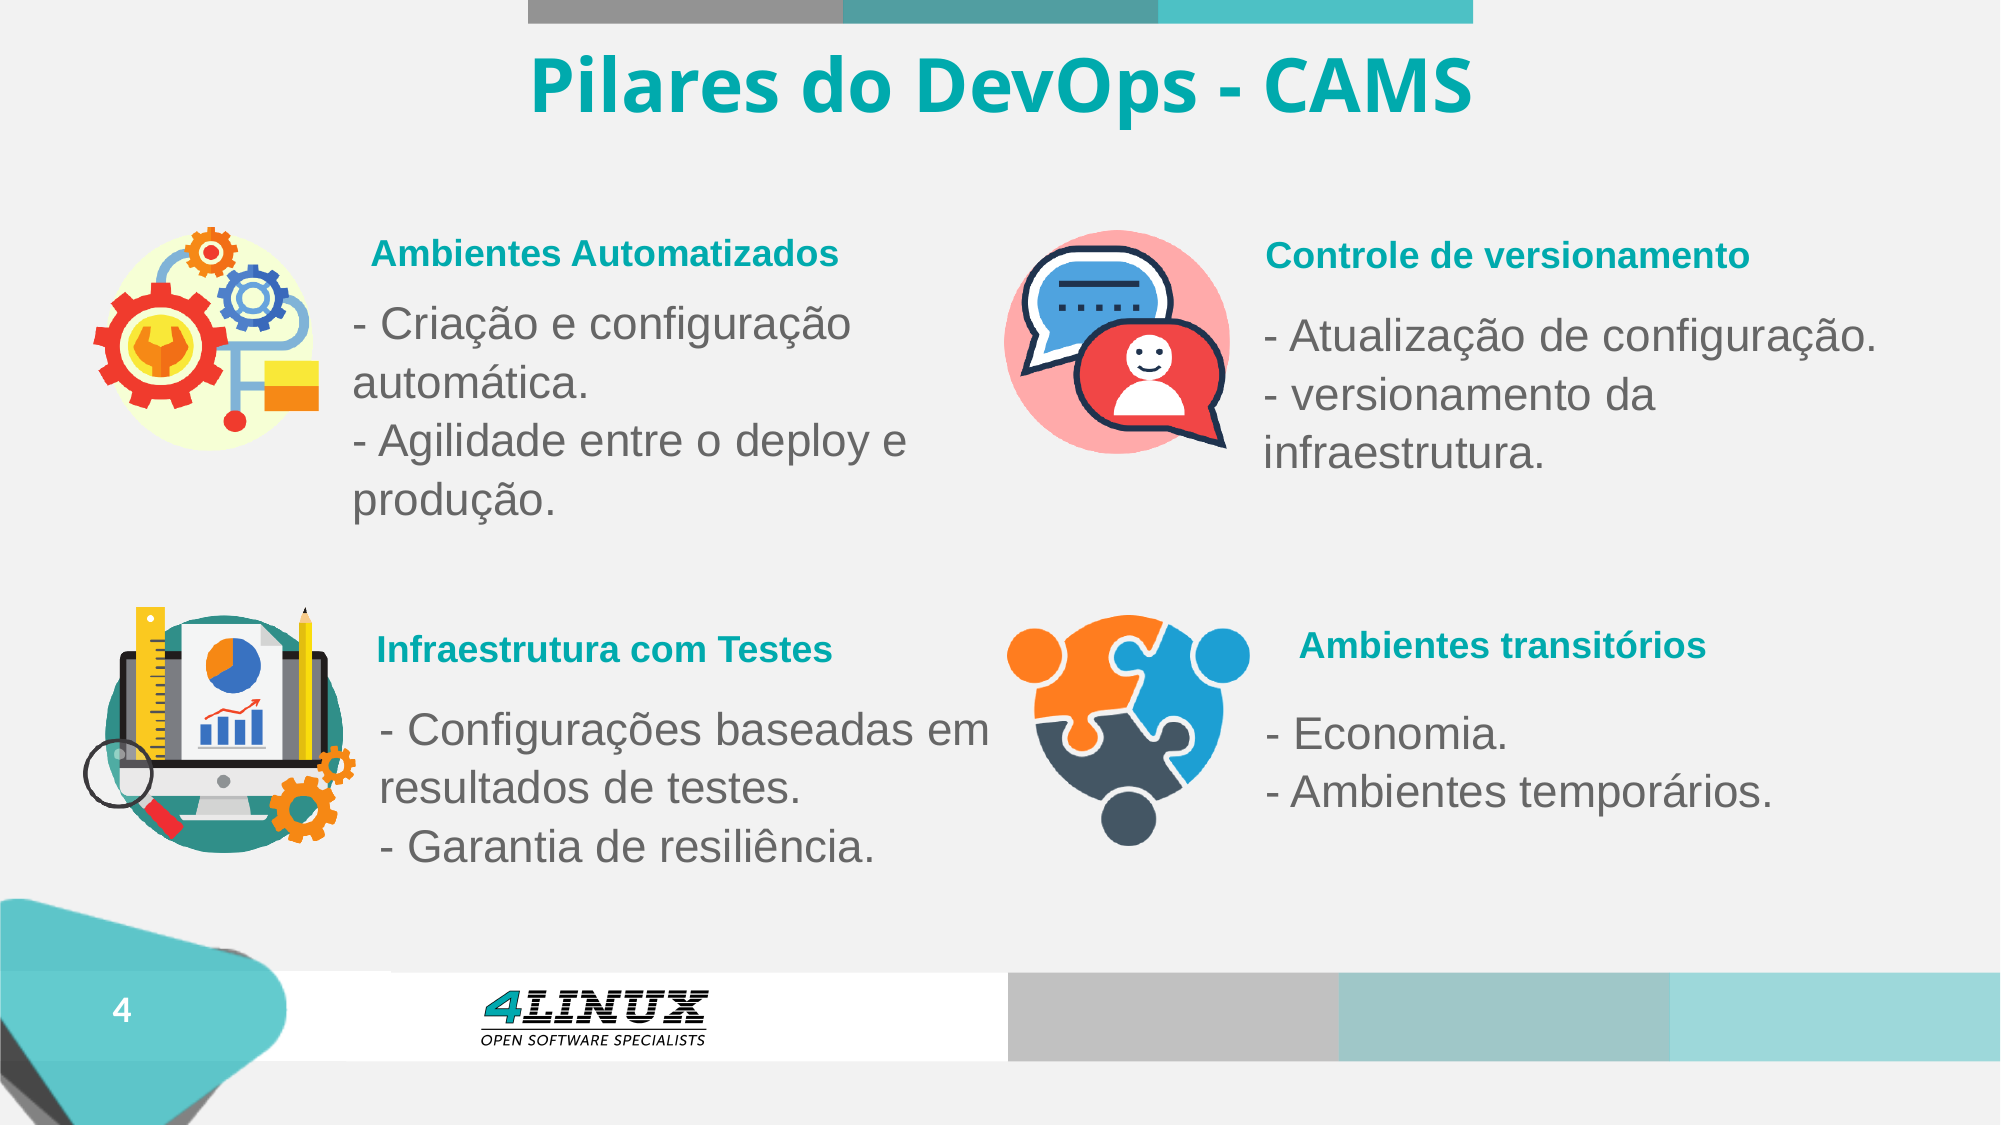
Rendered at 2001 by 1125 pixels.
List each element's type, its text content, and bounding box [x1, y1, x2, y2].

picture [1007, 615, 1250, 846]
text_box - Configurações baseadas em resultados de testes. - Garantia de resiliência. [364, 689, 1009, 890]
picture [93, 227, 319, 451]
text_box - Criação e configuração automática. - Agilidade entre o deploy e produção. [338, 283, 990, 547]
text_box - Atualização de configuração. - versionamento da infraestrutura. [1249, 295, 1910, 496]
picture [83, 607, 356, 853]
text_box Ambientes transitórios [1283, 617, 1727, 677]
picture [1004, 230, 1230, 455]
picture [444, 961, 745, 1075]
text_box - Economia. - Ambientes temporários. [1250, 693, 1865, 830]
text_box Ambientes Automatizados [355, 225, 860, 283]
text_box Infraestrutura com Testes [361, 621, 854, 680]
text_box Controle de versionamento [1250, 226, 1771, 286]
title Pilares do DevOps - CAMS [139, 40, 1865, 139]
